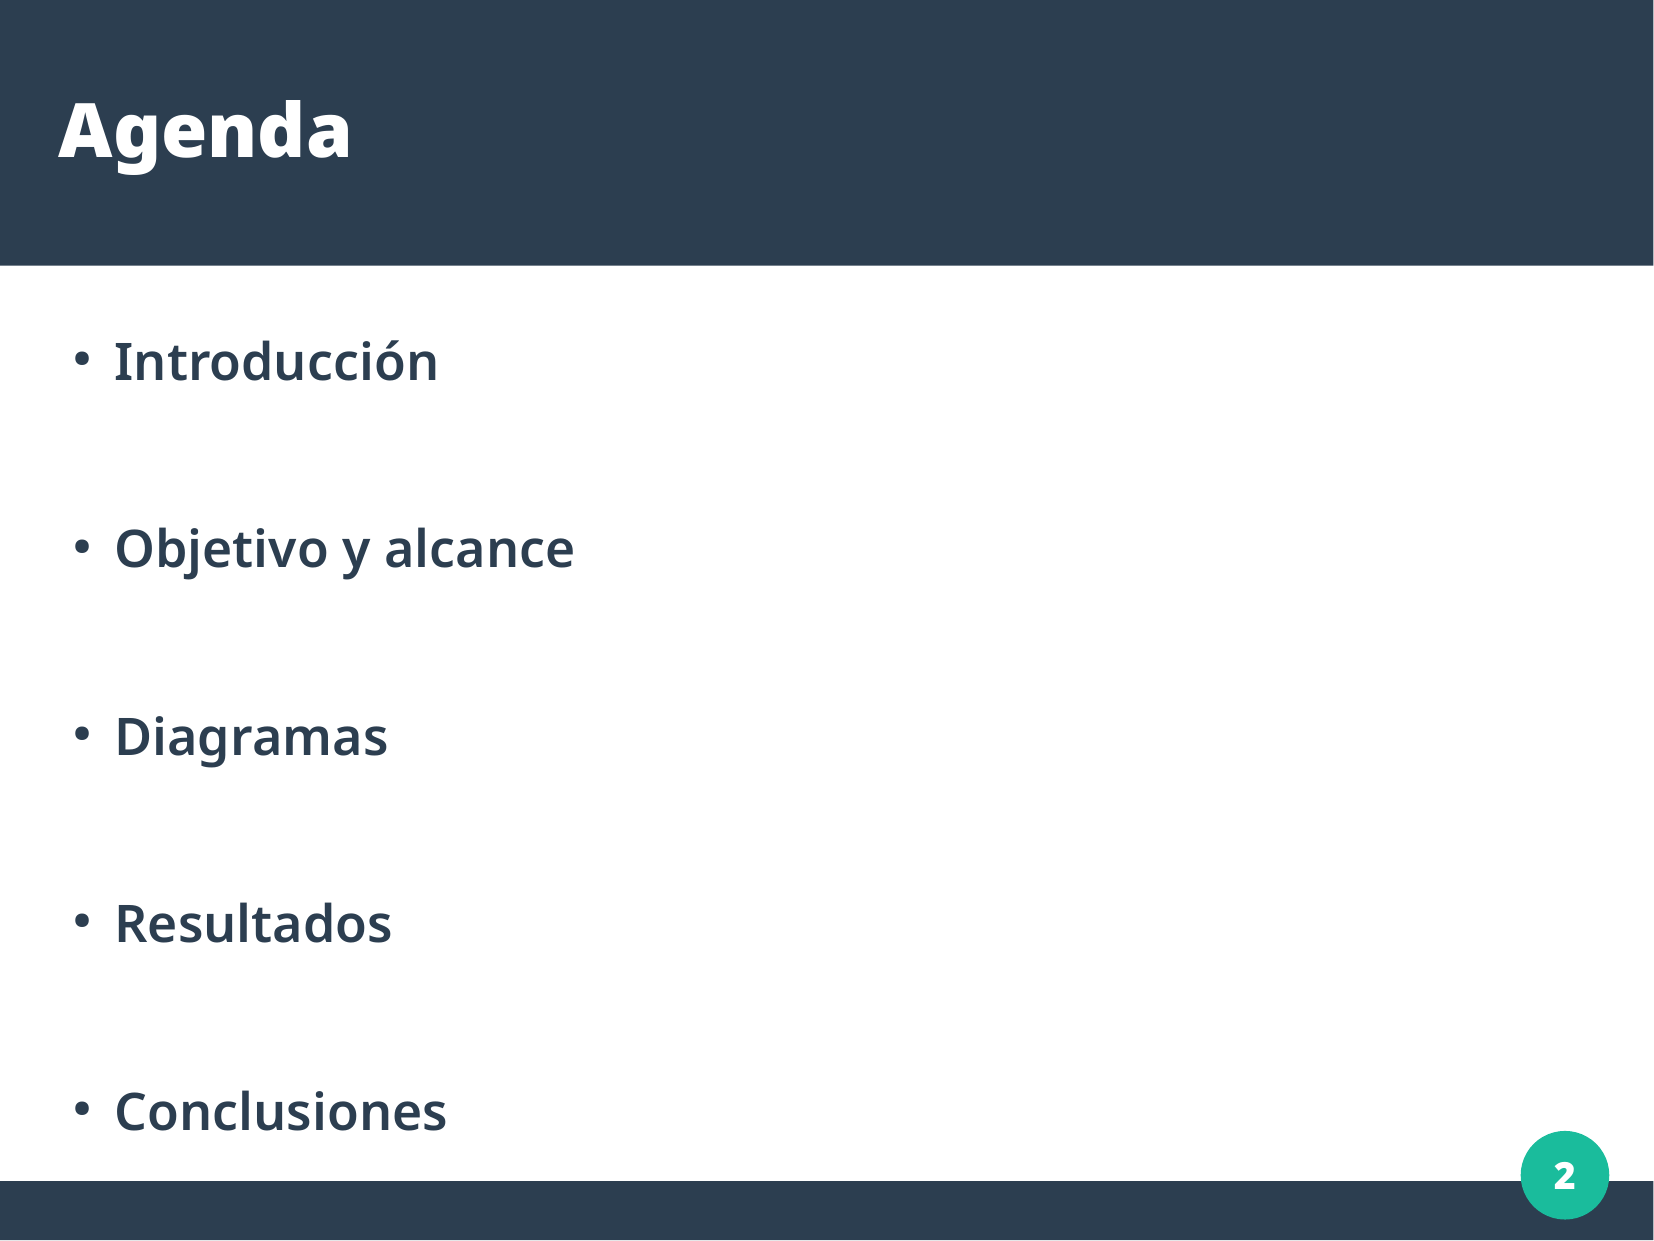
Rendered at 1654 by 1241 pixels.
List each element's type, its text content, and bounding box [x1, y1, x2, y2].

list Introducción Objetivo y alcance Diagramas Resultados Conclusiones [59, 324, 1595, 1152]
title Agenda [59, 49, 1595, 207]
